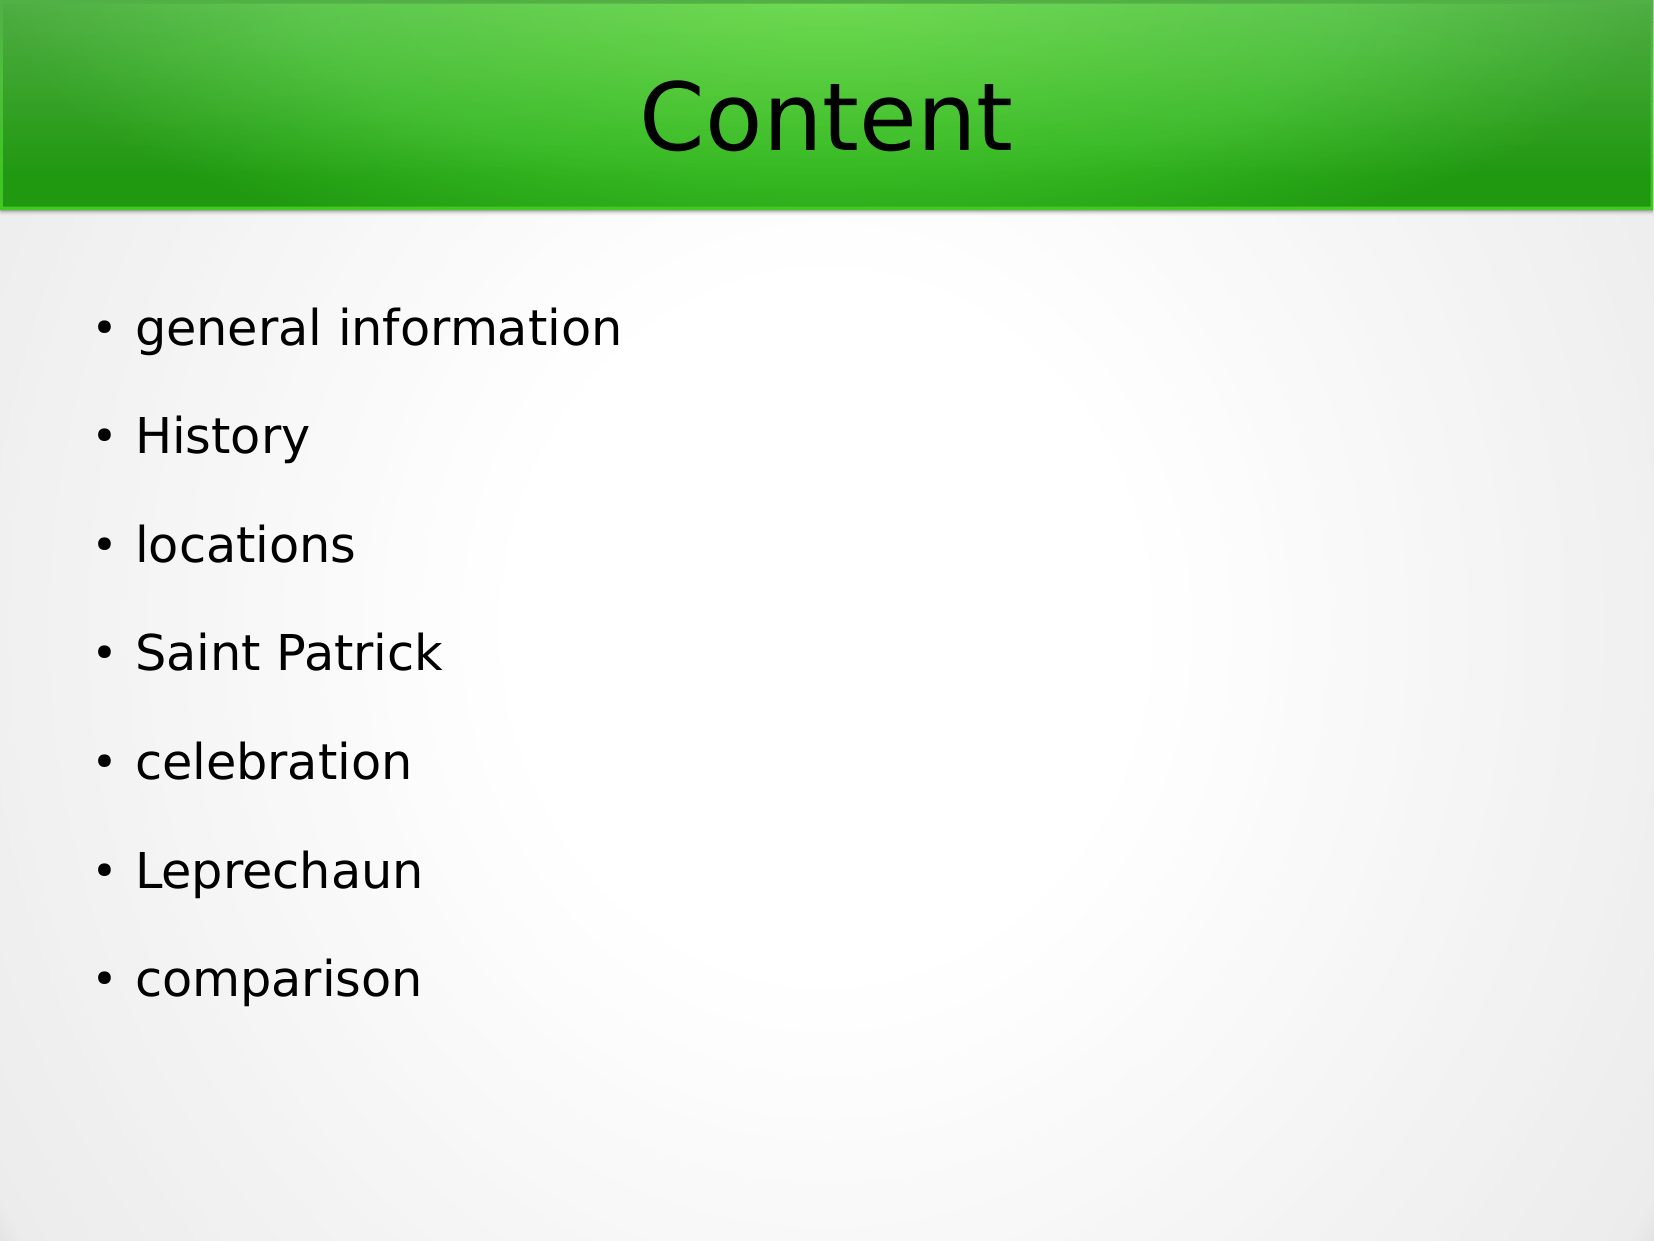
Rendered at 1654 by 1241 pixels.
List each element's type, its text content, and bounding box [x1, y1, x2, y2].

title Content [82, 47, 1571, 189]
list general information History locations Saint Patrick celebration Leprechaun comparison [82, 299, 1571, 1019]
